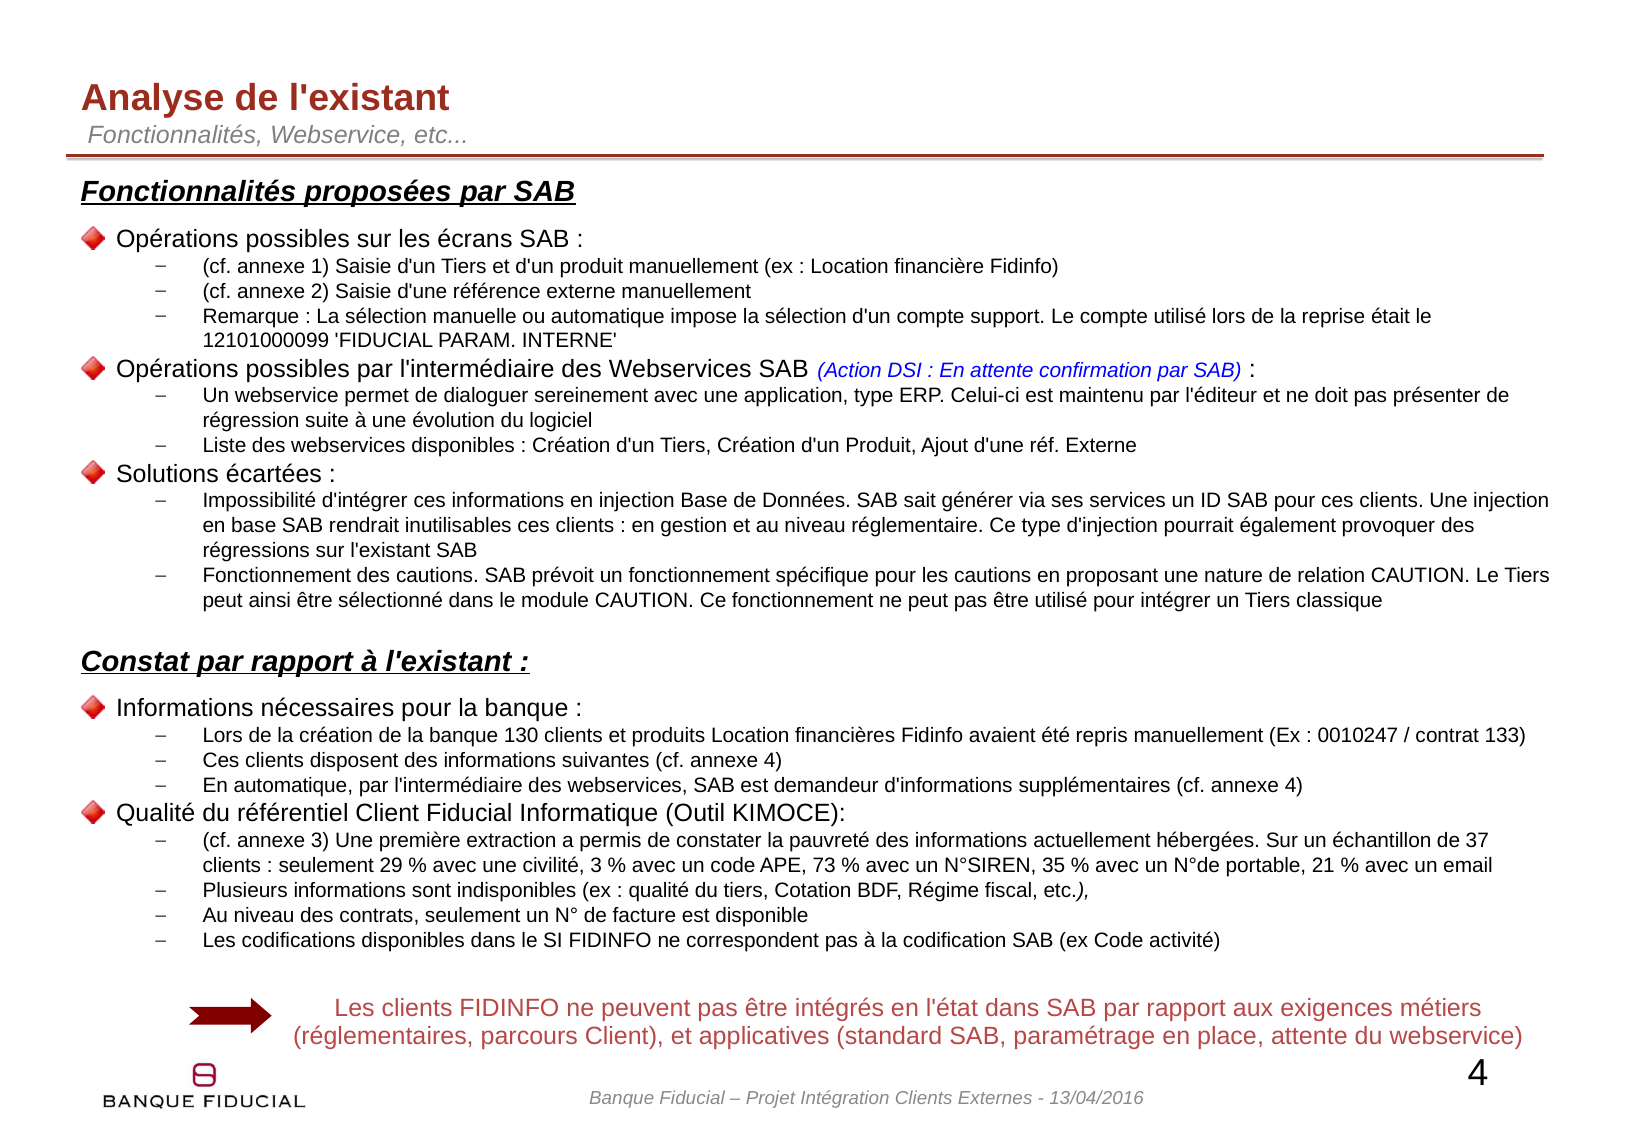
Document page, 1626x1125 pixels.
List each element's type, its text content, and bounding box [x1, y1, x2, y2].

text_box [188, 997, 272, 1034]
picture [80, 694, 105, 719]
picture [80, 799, 105, 824]
picture [80, 355, 105, 380]
picture [101, 1093, 307, 1111]
text_box Fonctionnalités proposées par SAB Opérations possibles sur les écrans SAB : (cf. annexe 1) Saisie d'un Tiers et d'un produit manuellement (ex : Location financière Fidinfo) (cf. annexe 2) Saisie d'une référence externe manuellement Remarque : La sélection manuelle ou automatique impose la sélection d'un compte support. Le compte utilisé lors de la reprise était le 12101000099 'FIDUCIAL PARAM. INTERNE' Opérations possibles par l'intermédiaire des Webservices SAB (Action DSI : En attente confirmation par SAB) : Un webservice permet de dialoguer sereinement avec une application, type ERP. Celui-ci est maintenu par l'éditeur et ne doit pas présenter de régression suite à une évolution du logiciel Liste des webservices disponibles : Création d'un Tiers, Création d'un Produit, Ajout d'une réf. Externe Solutions écartées : Impossibilité d'intégrer ces informations en injection Base de Données. SAB sait générer via ses services un ID SAB pour ces clients. Une injection en base SAB rendrait inutilisables ces clients : en gestion et au niveau réglementaire. Ce type d'injection pourrait également provoquer des régressions sur l'existant SAB Fonctionnement des cautions. SAB prévoit un fonctionnement spécifique pour les cautions en proposant une nature de relation CAUTION. Le Tiers peut ainsi être sélectionné dans le module CAUTION. Ce fonctionnement ne peut pas être utilisé pour intégrer un Tiers classique Constat par rapport à l'existant : Informations nécessaires pour la banque : Lors de la création de la banque 130 clients et produits Location financières Fidinfo avaient été repris manuellement (Ex : 0010247 / contrat 133) Ces clients disposent des informations suivantes (cf. annexe 4) En automatique, par l'intermédiaire des webservices, SAB est demandeur d'informations supplémentaires (cf. annexe 4) Qualité du référentiel Client Fiducial Informatique (Outil KIMOCE): (cf. annexe 3) Une première extraction a permis de constater la pauvreté des informations actuellement hébergées. Sur un échantillon de 37 clients : seulement 29 % avec une civilité, 3 % avec un code APE, 73 % avec un N°SIREN, 35 % avec un N°de portable, 21 % avec un email Plusieurs informations sont indisponibles (ex : qualité du tiers, Cotation BDF, Régime fiscal, etc.), Au niveau des contrats, seulement un N° de facture est disponible Les codifications disponibles dans le SI FIDINFO ne correspondent pas à la codification SAB (ex Code activité) [65, 102, 1571, 1093]
picture [80, 459, 105, 484]
picture [80, 225, 105, 250]
title Analyse de l'existant Fonctionnalités, Webservice, etc... [65, 91, 1544, 102]
text_box Les clients FIDINFO ne peuvent pas être intégrés en l'état dans SAB par rapport aux exigences métiers (réglementaires, parcours Client), et applicatives (standard SAB, paramétrage en place, attente du webservice) [259, 986, 1560, 1058]
